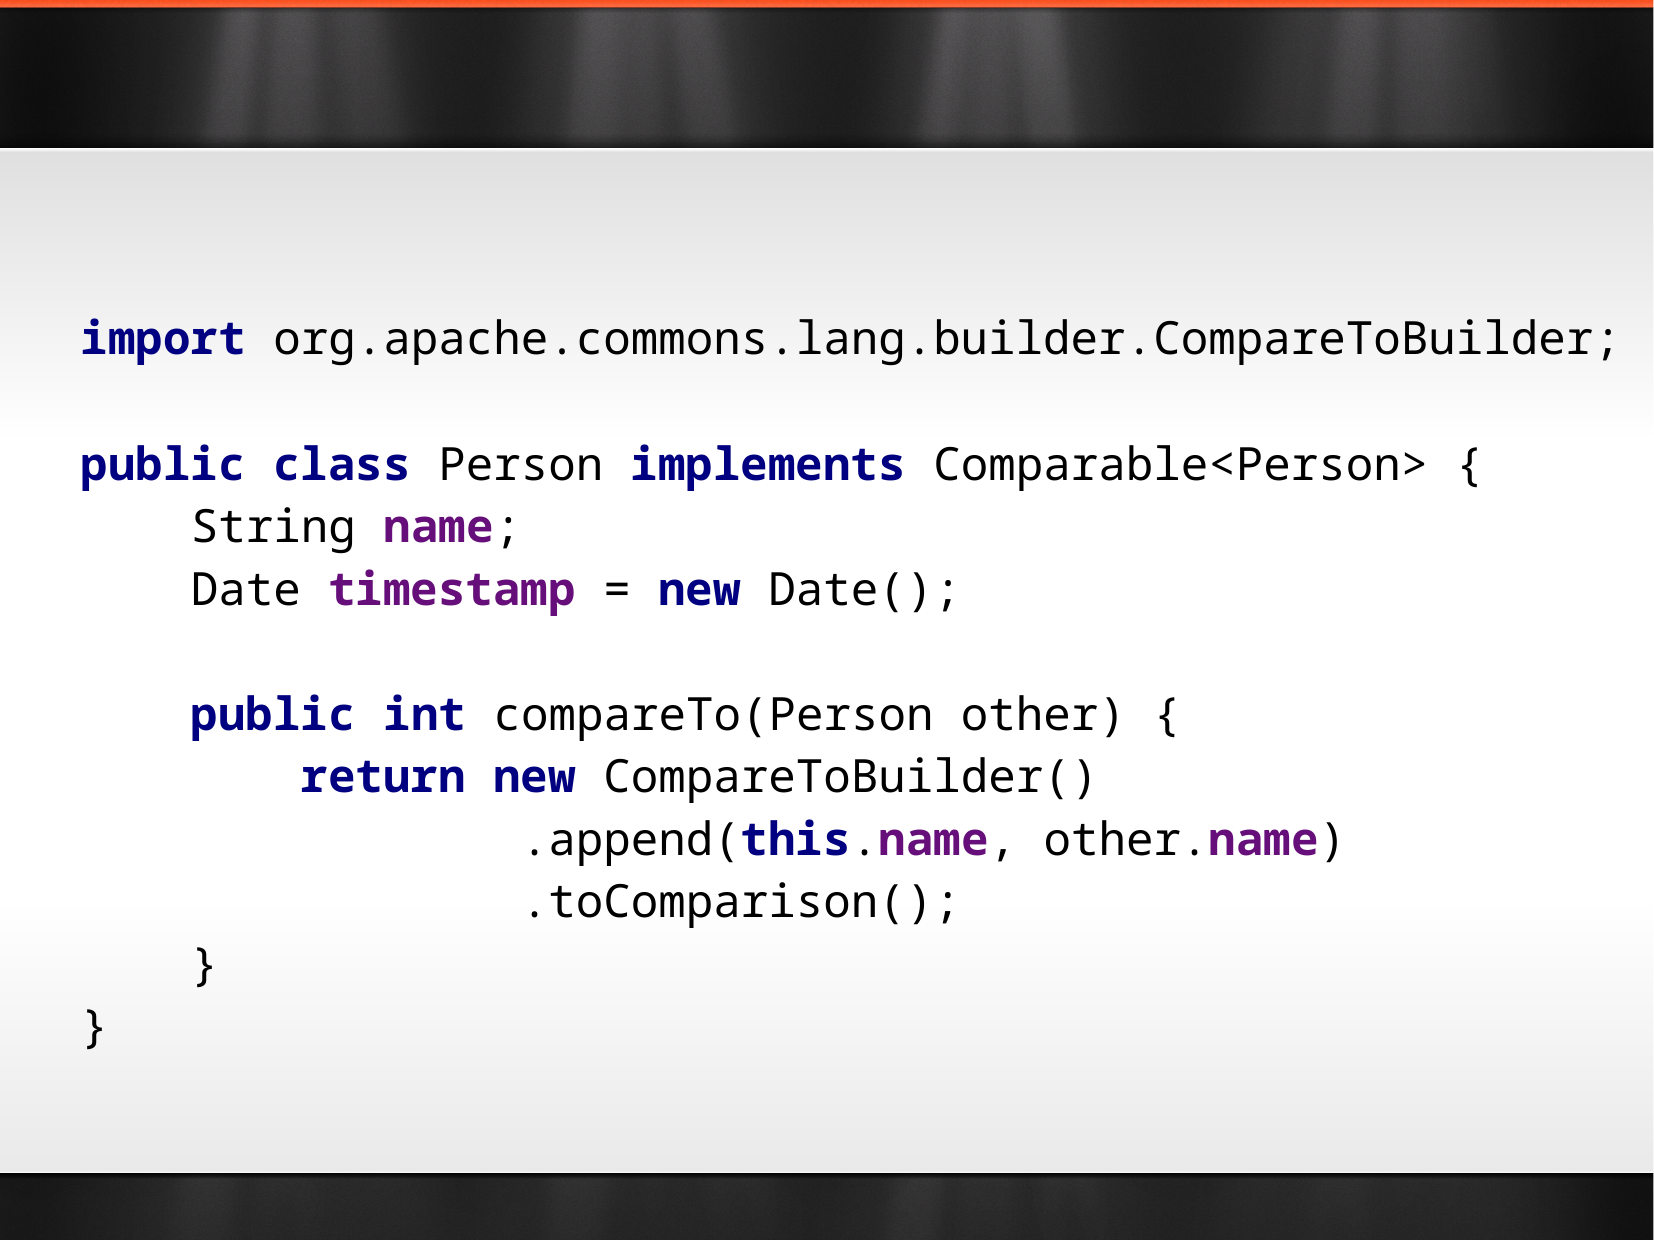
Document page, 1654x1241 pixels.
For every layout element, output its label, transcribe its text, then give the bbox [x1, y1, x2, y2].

picture [0, 0, 1654, 1240]
subtitle import org.apache.commons.lang.builder.CompareToBuilder; public class Person implements Comparable<Person> { String name; Date timestamp = new Date(); public int compareTo(Person other) { return new CompareToBuilder() .append(this.name, other.name) .toComparison(); } } [80, 305, 1654, 1125]
